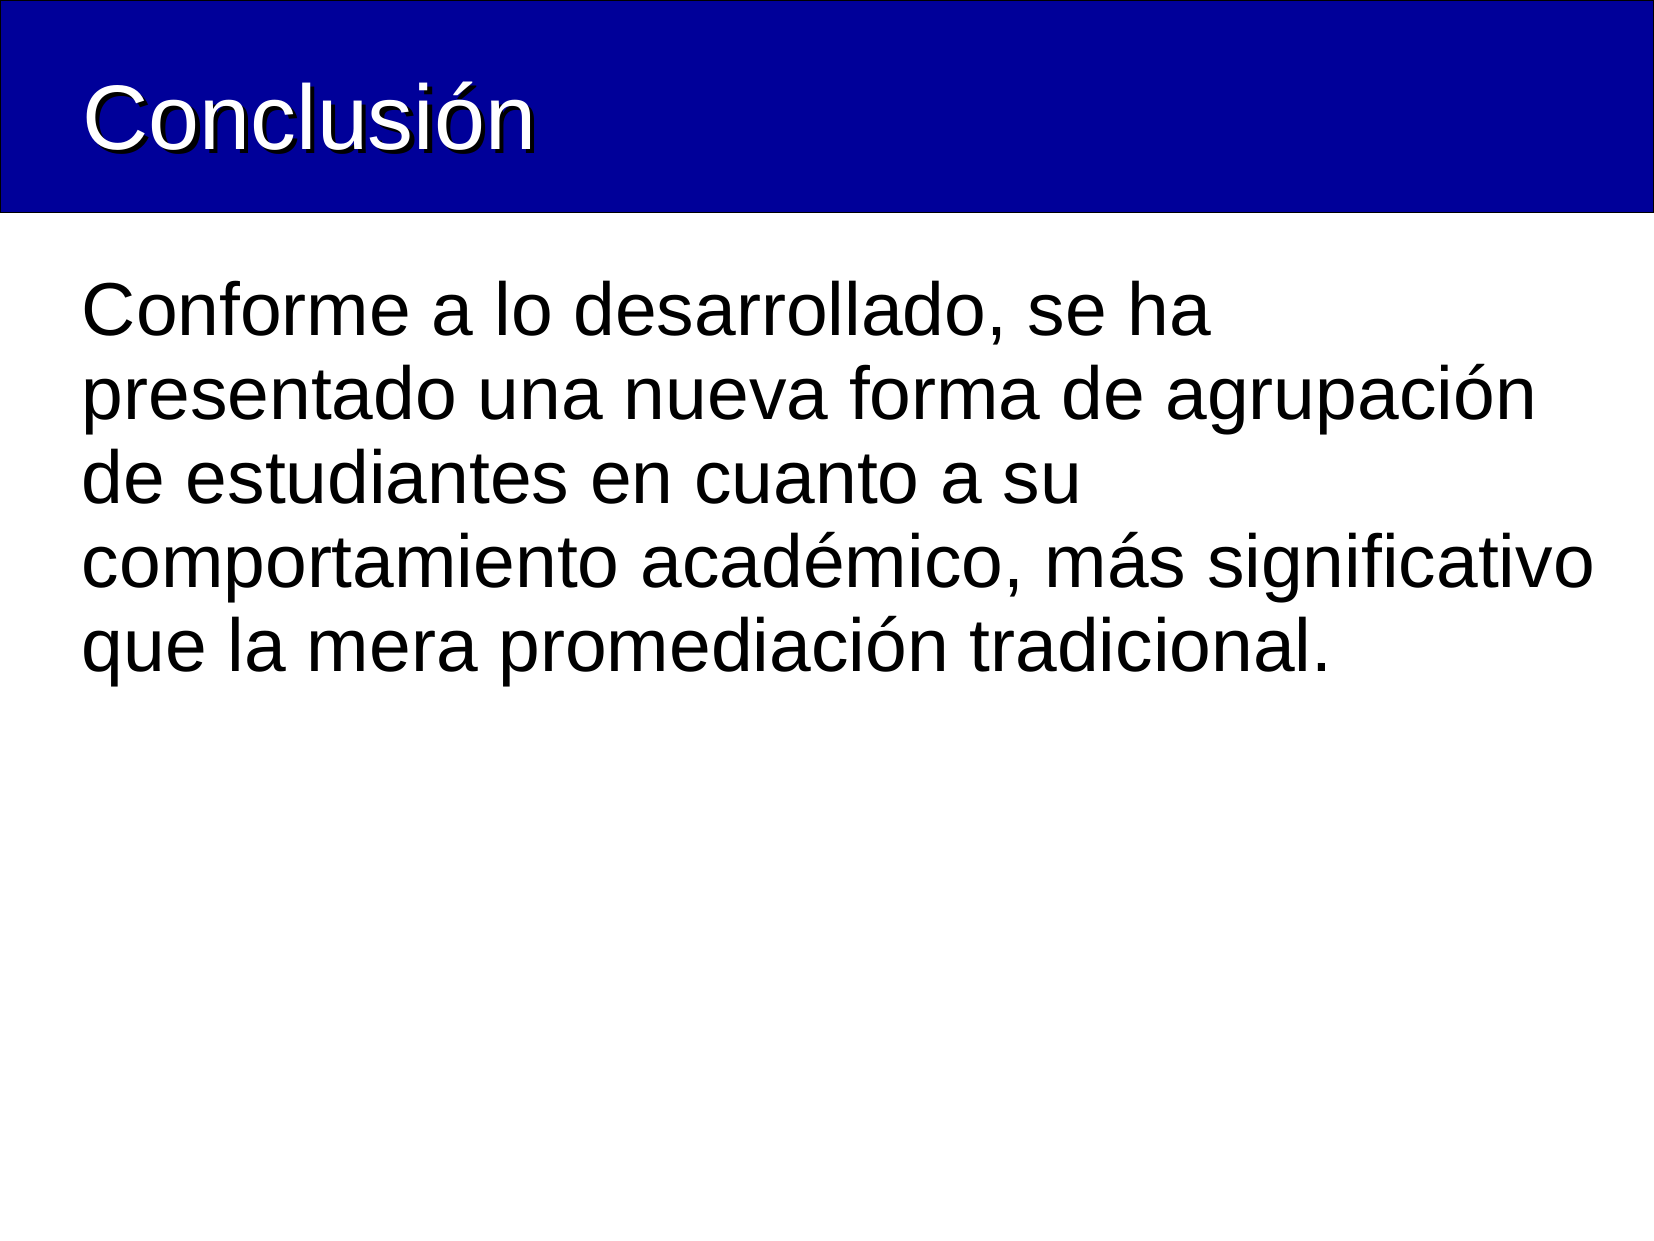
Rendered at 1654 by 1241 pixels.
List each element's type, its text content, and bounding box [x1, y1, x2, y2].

text_box [0, 0, 1654, 213]
text_box Conforme a lo desarrollado, se ha presentado una nueva forma de agrupación de estudiantes en cuanto a su comportamiento académico, más significativo que la mera promediación tradicional. [31, 259, 1614, 1206]
title Conclusión [82, 15, 1607, 221]
